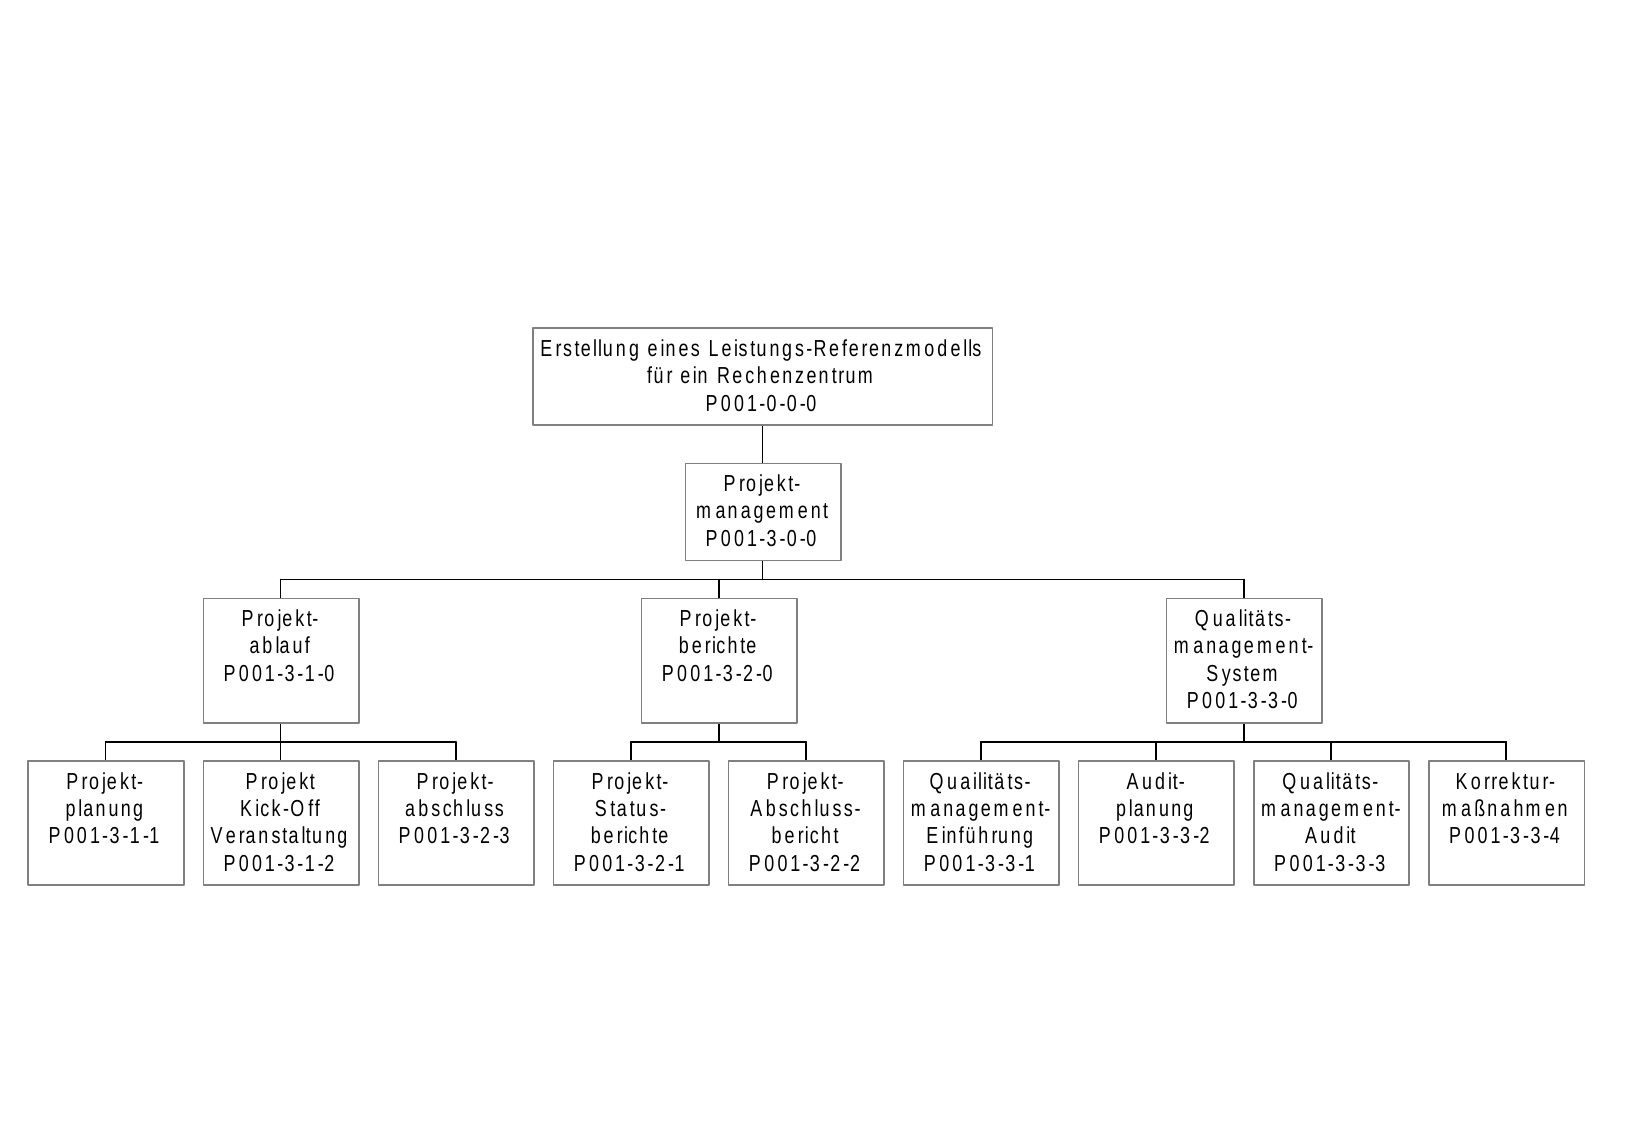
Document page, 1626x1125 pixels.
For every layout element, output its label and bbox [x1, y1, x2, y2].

chart [24, 324, 1588, 889]
